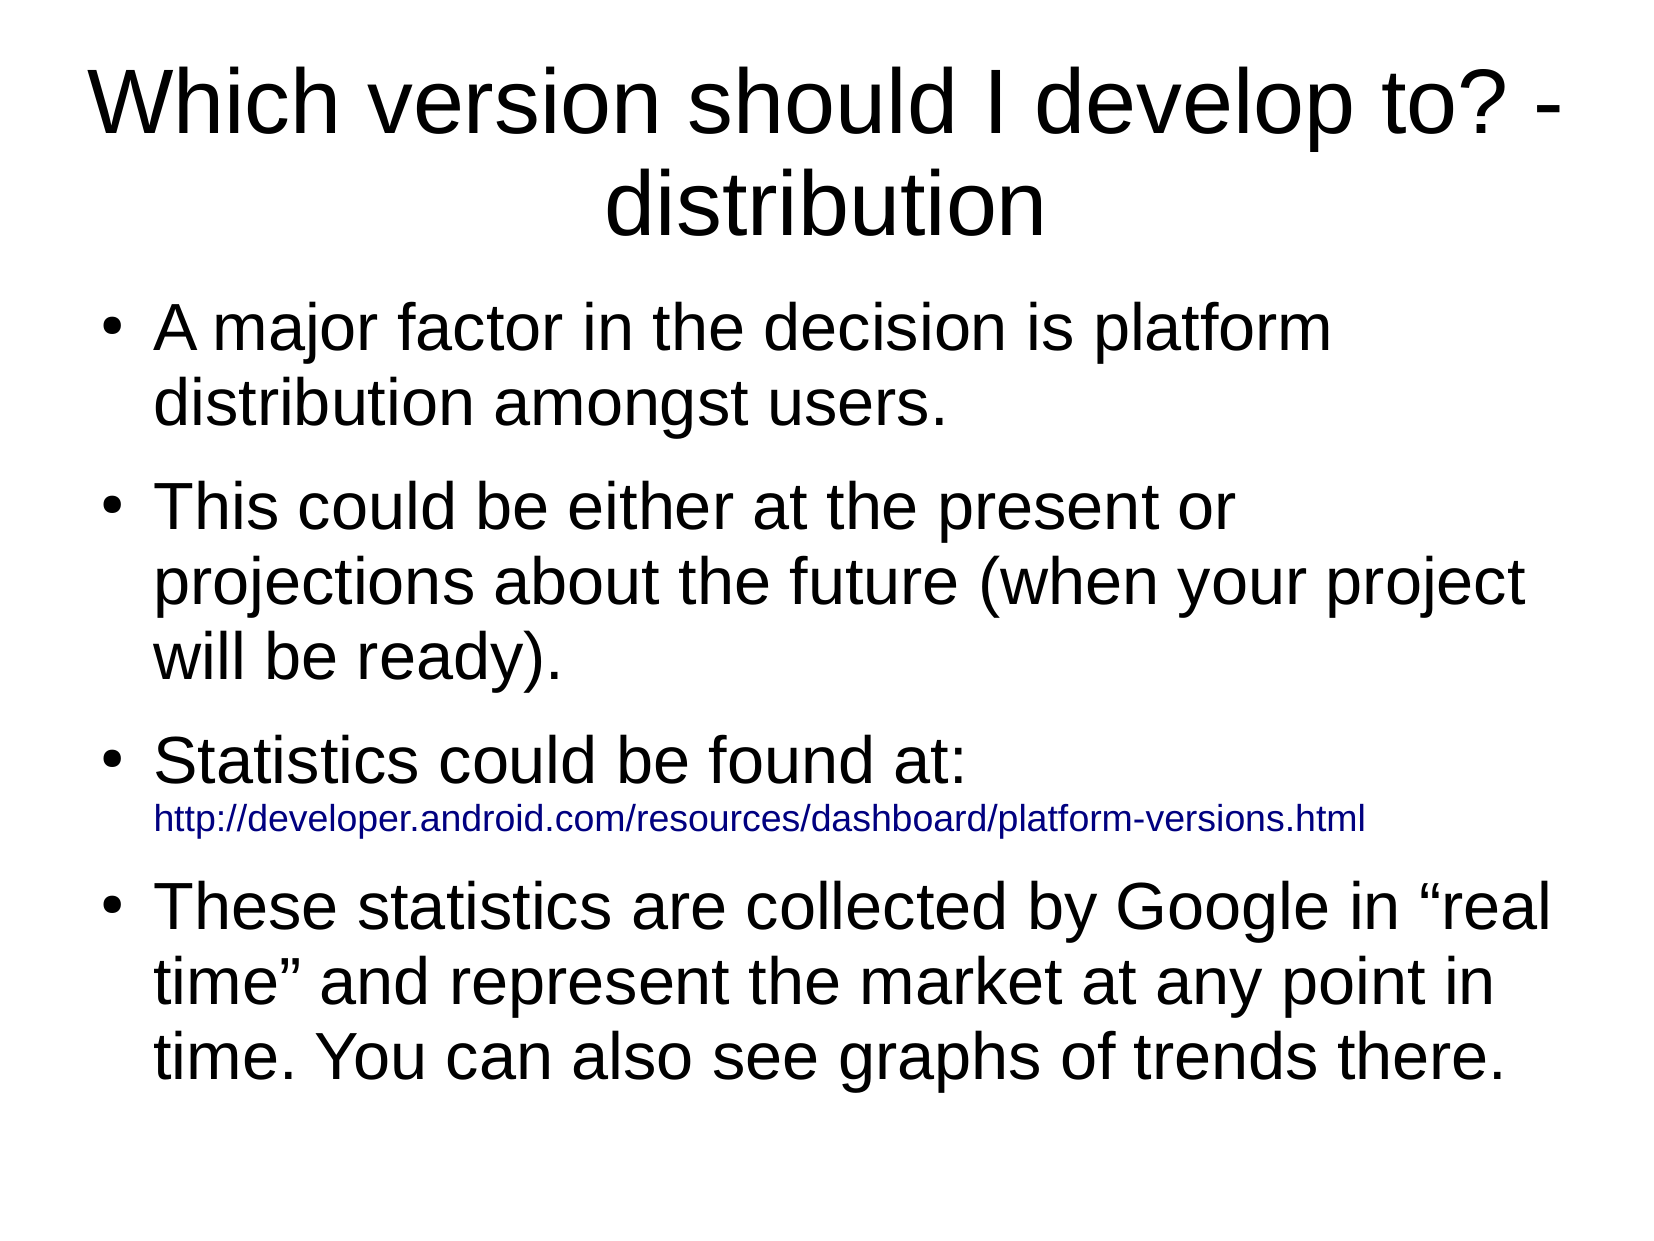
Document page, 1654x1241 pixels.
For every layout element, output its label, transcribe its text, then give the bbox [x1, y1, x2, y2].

title Which version should I develop to? - distribution [82, 49, 1571, 257]
list A major factor in the decision is platform distribution amongst users. This could be either at the present or projections about the future (when your project will be ready). Statistics could be found at: http://developer.android.com/resources/dashboard/platform-versions.html These statistics are collected by Google in “real time” and represent the market at any point in time. You can also see graphs of trends there. [82, 290, 1571, 1109]
